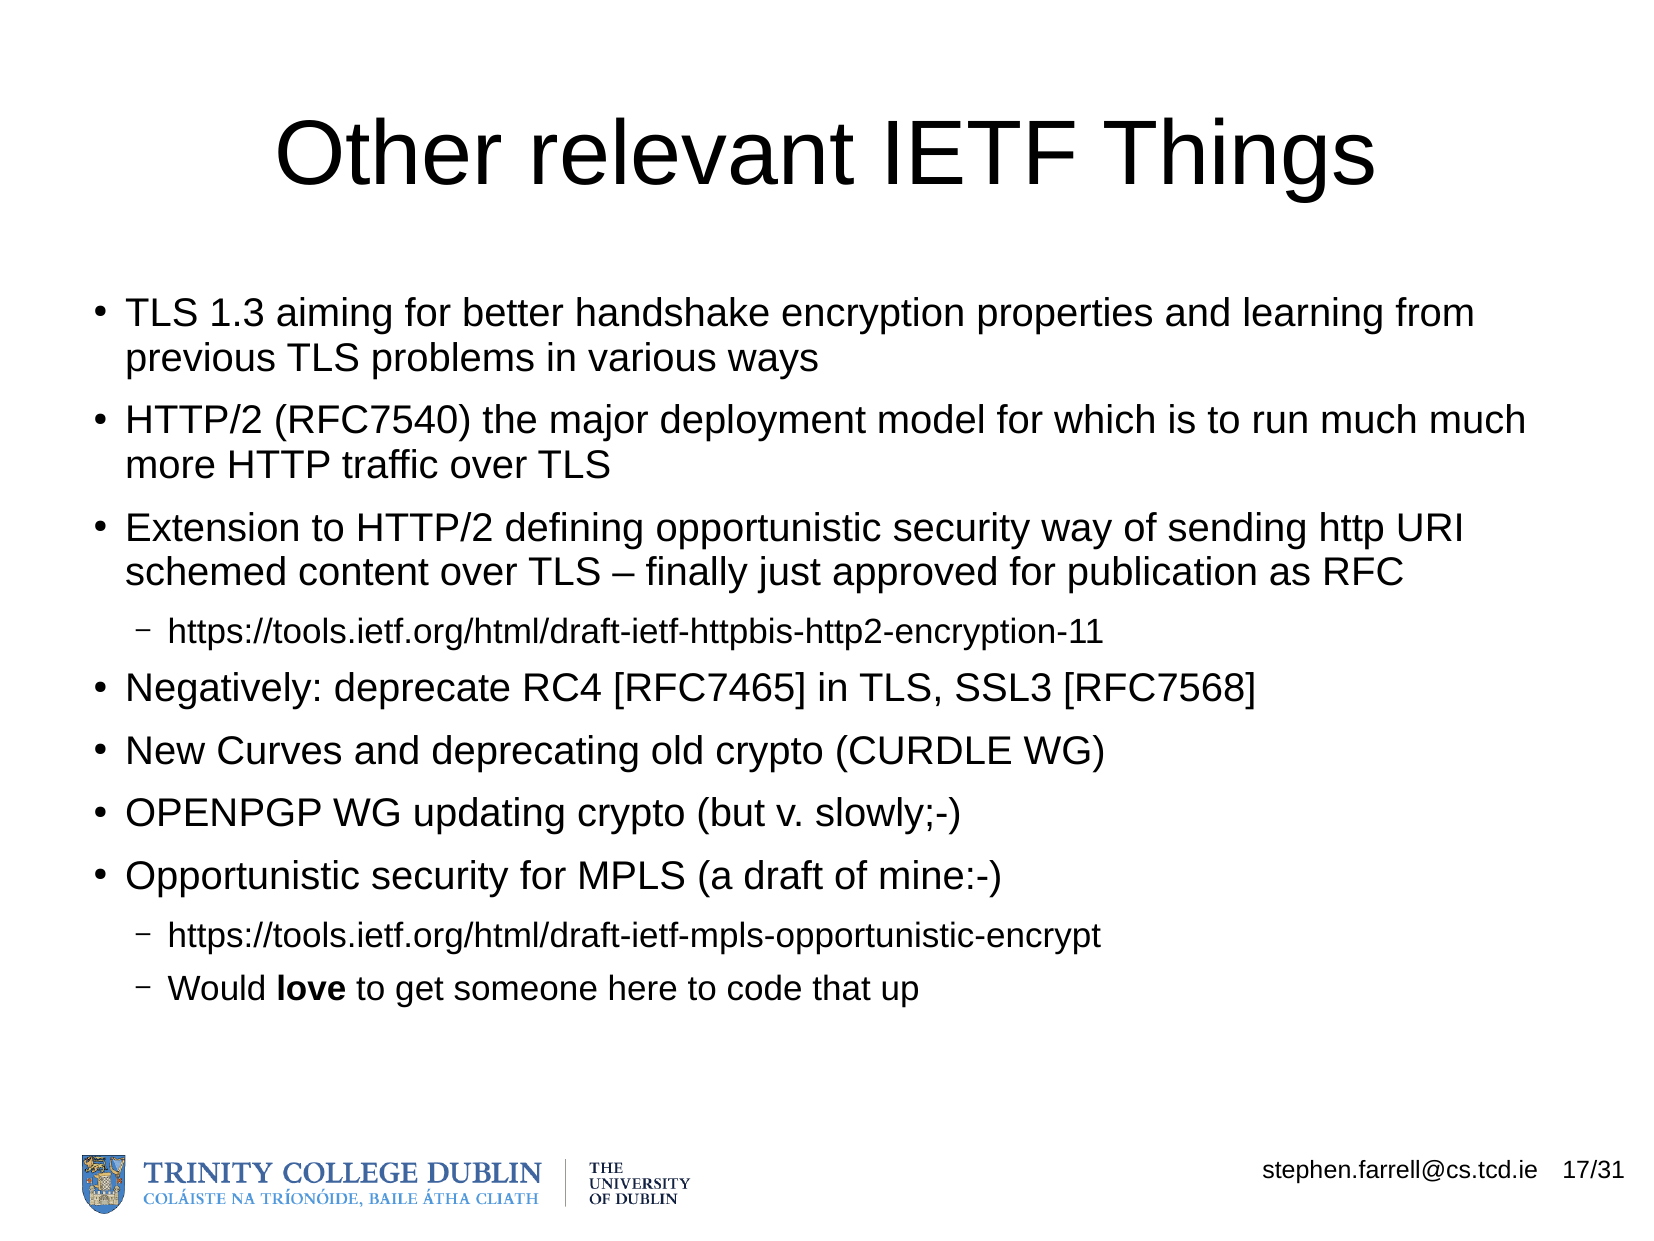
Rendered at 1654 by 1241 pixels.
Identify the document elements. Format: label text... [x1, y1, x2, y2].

title Other relevant IETF Things [82, 49, 1571, 257]
list TLS 1.3 aiming for better handshake encryption properties and learning from previous TLS problems in various ways HTTP/2 (RFC7540) the major deployment model for which is to run much much more HTTP traffic over TLS Extension to HTTP/2 defining opportunistic security way of sending http URI schemed content over TLS – finally just approved for publication as RFC https://tools.ietf.org/html/draft-ietf-httpbis-http2-encryption-11 Negatively: deprecate RC4 [RFC7465] in TLS, SSL3 [RFC7568] New Curves and deprecating old crypto (CURDLE WG) OPENPGP WG updating crypto (but v. slowly;-) Opportunistic security for MPLS (a draft of mine:-) https://tools.ietf.org/html/draft-ietf-mpls-opportunistic-encrypt Would love to get someone here to code that up [82, 290, 1571, 1010]
picture [82, 1155, 694, 1214]
